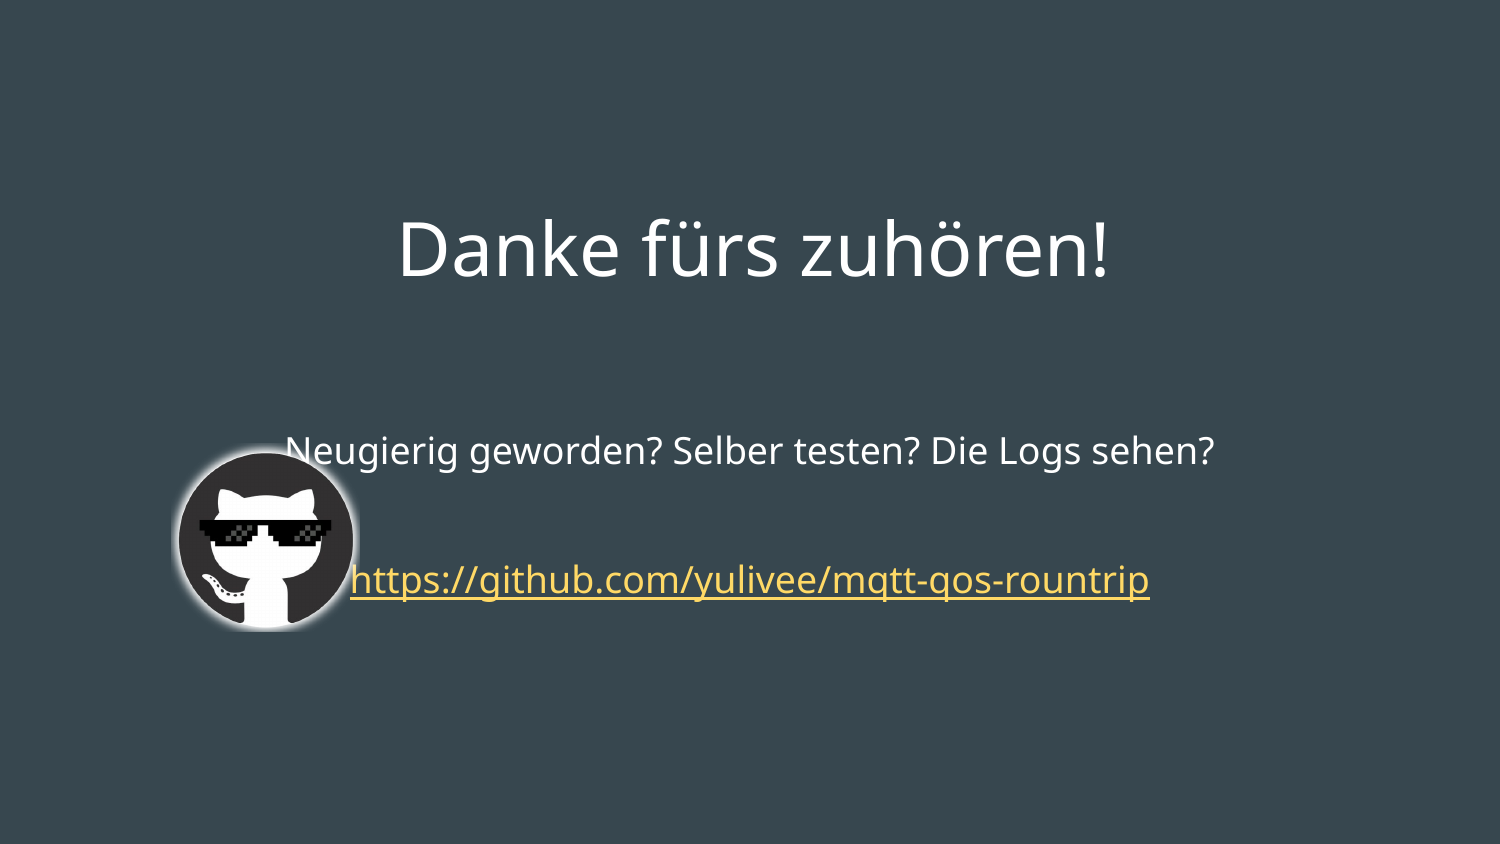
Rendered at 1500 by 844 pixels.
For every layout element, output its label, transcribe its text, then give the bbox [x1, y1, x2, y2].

title Danke fürs zuhören! [110, 176, 1399, 318]
list Neugierig geworden? Selber testen? Die Logs sehen? https://github.com/yulivee/mqtt-qos-rountrip [51, 367, 1449, 620]
picture [171, 443, 360, 632]
